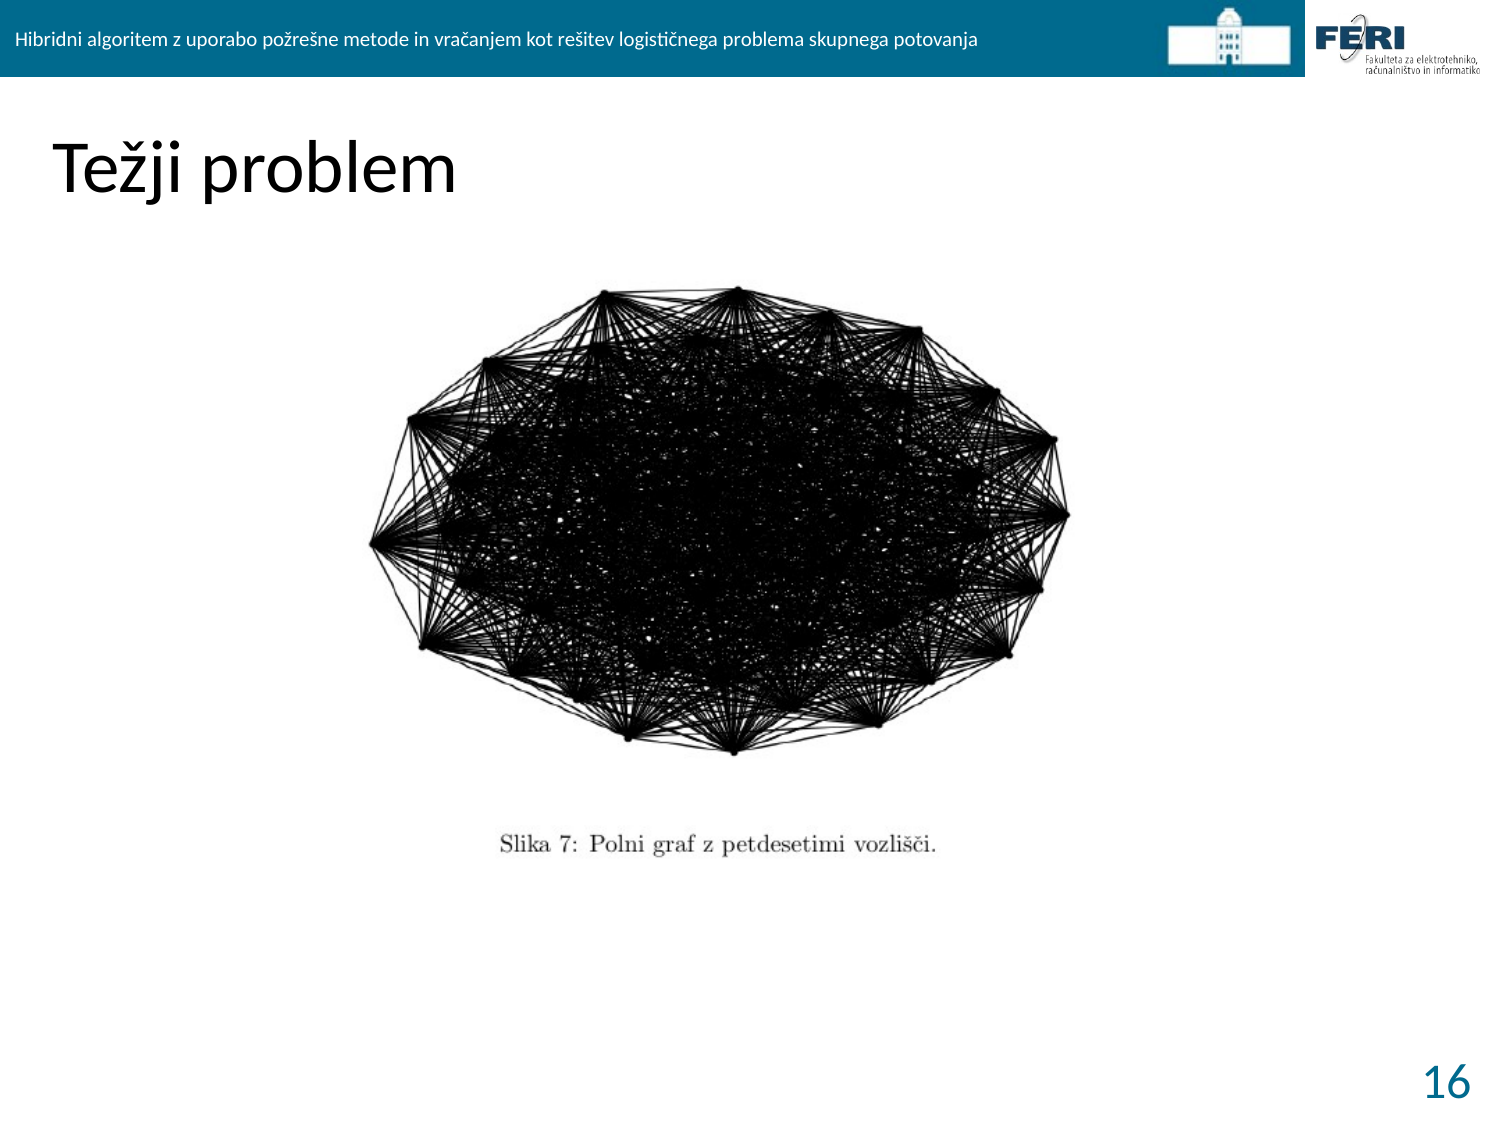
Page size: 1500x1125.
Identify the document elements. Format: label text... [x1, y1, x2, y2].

footer Hibridni algoritem z uporabo požrešne metode in vračanjem kot rešitev logističnega problema skupnega potovanja [0, 0, 1117, 77]
picture [1167, 7, 1292, 66]
slide_number <number> [1339, 1046, 1487, 1112]
title Težji problem [37, 76, 1463, 249]
picture [1316, 13, 1480, 74]
picture [362, 269, 1088, 863]
